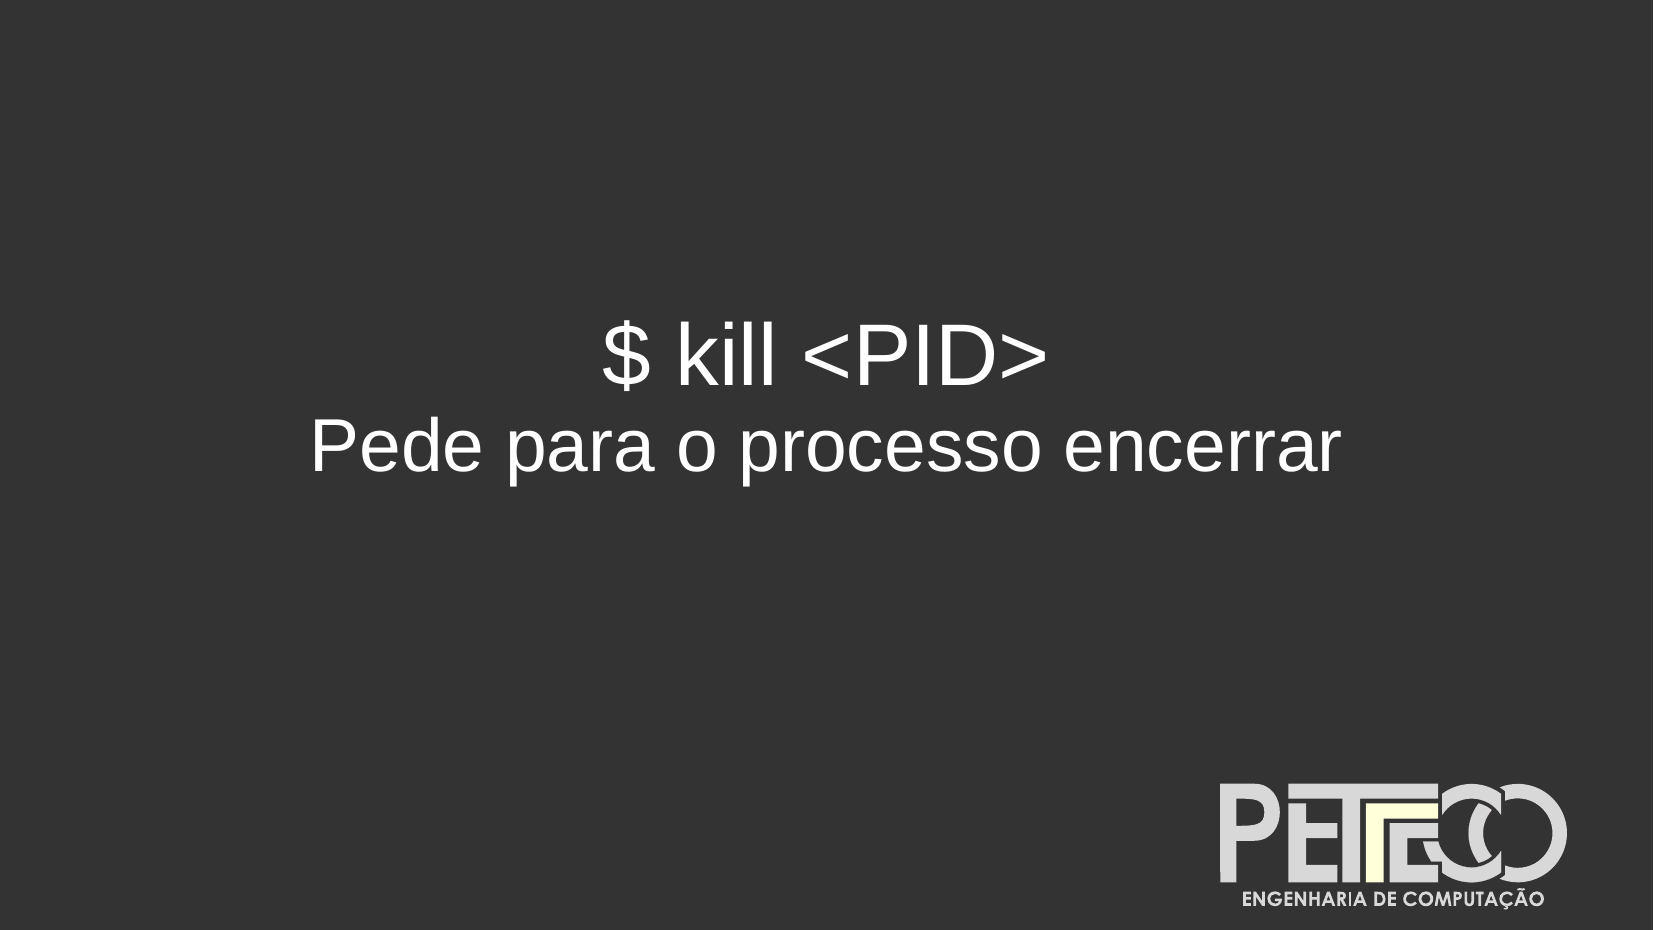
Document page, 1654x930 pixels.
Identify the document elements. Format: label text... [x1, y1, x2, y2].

subtitle $ kill <PID> Pede para o processo encerrar [82, 37, 1571, 757]
